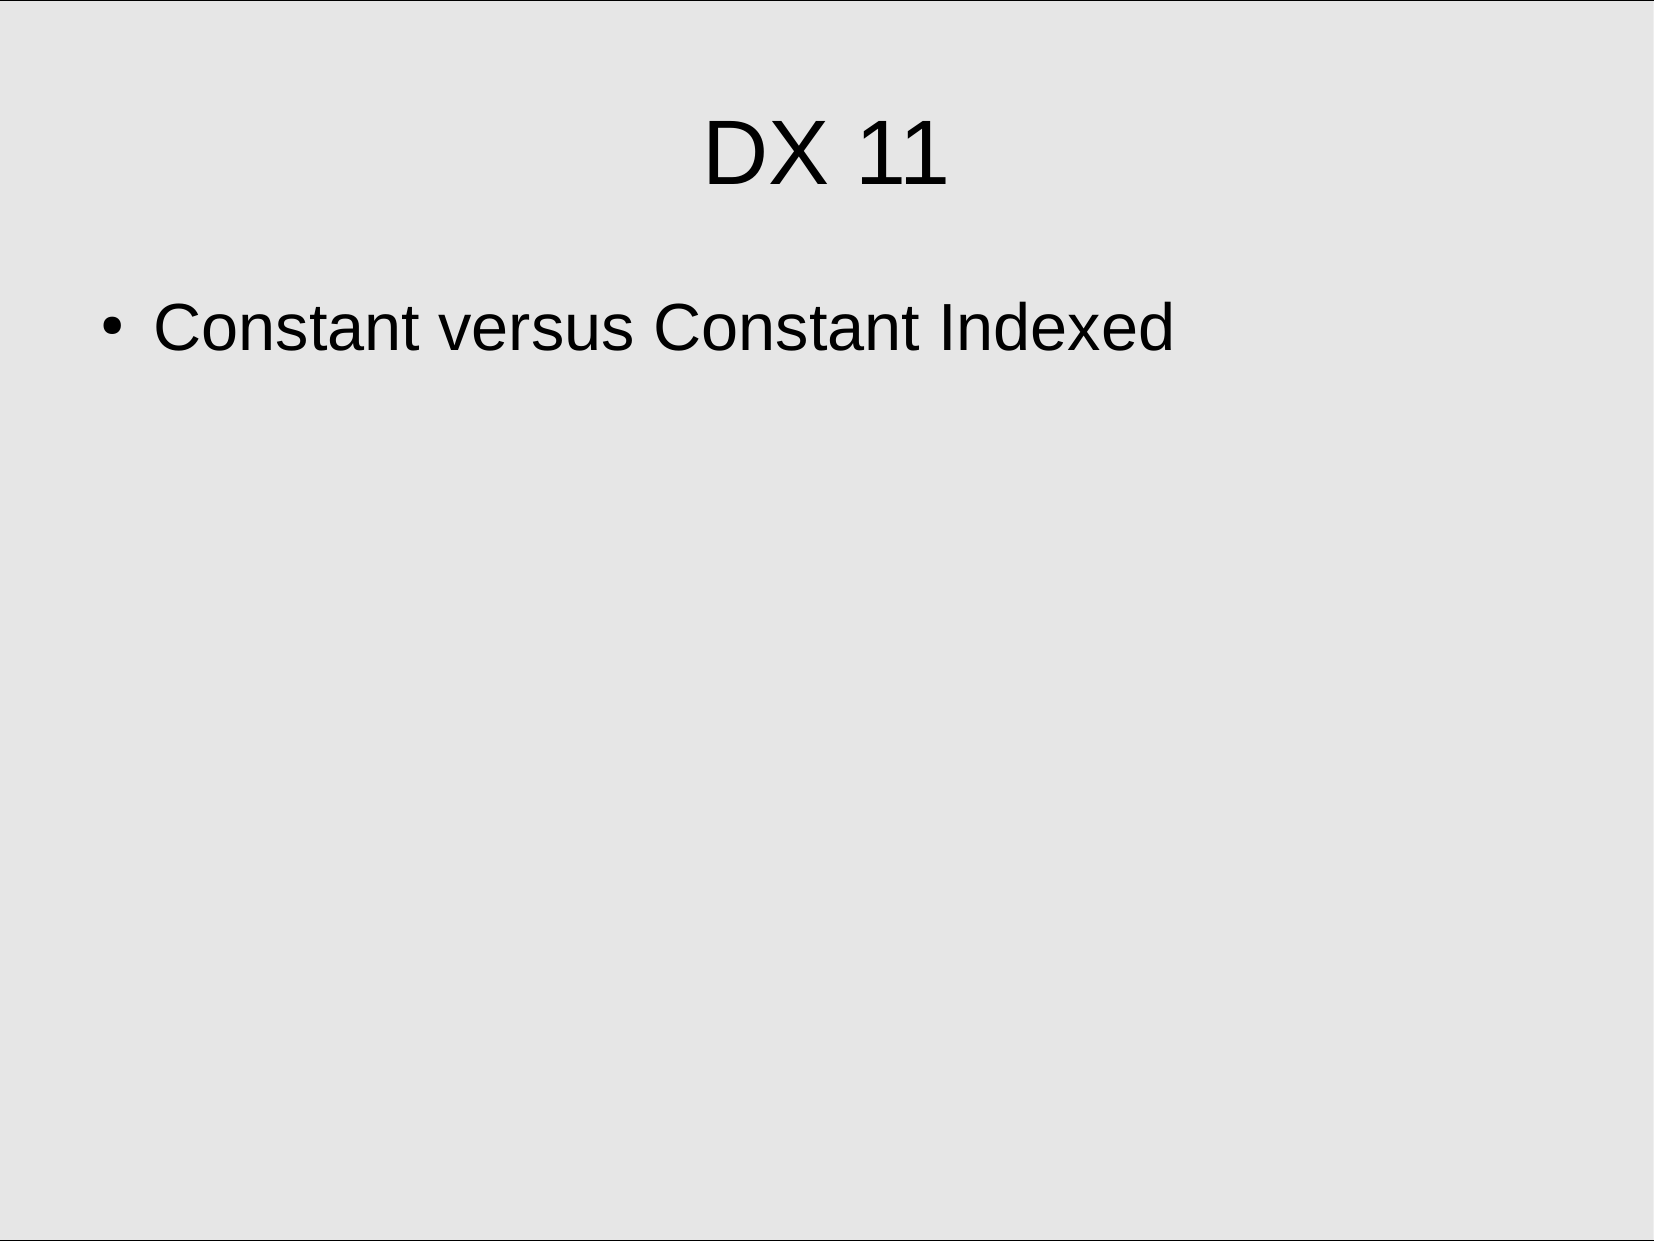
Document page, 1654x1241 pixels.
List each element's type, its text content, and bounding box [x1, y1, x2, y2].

title DX 11 [82, 49, 1571, 257]
list Constant versus Constant Indexed [82, 290, 1571, 1010]
